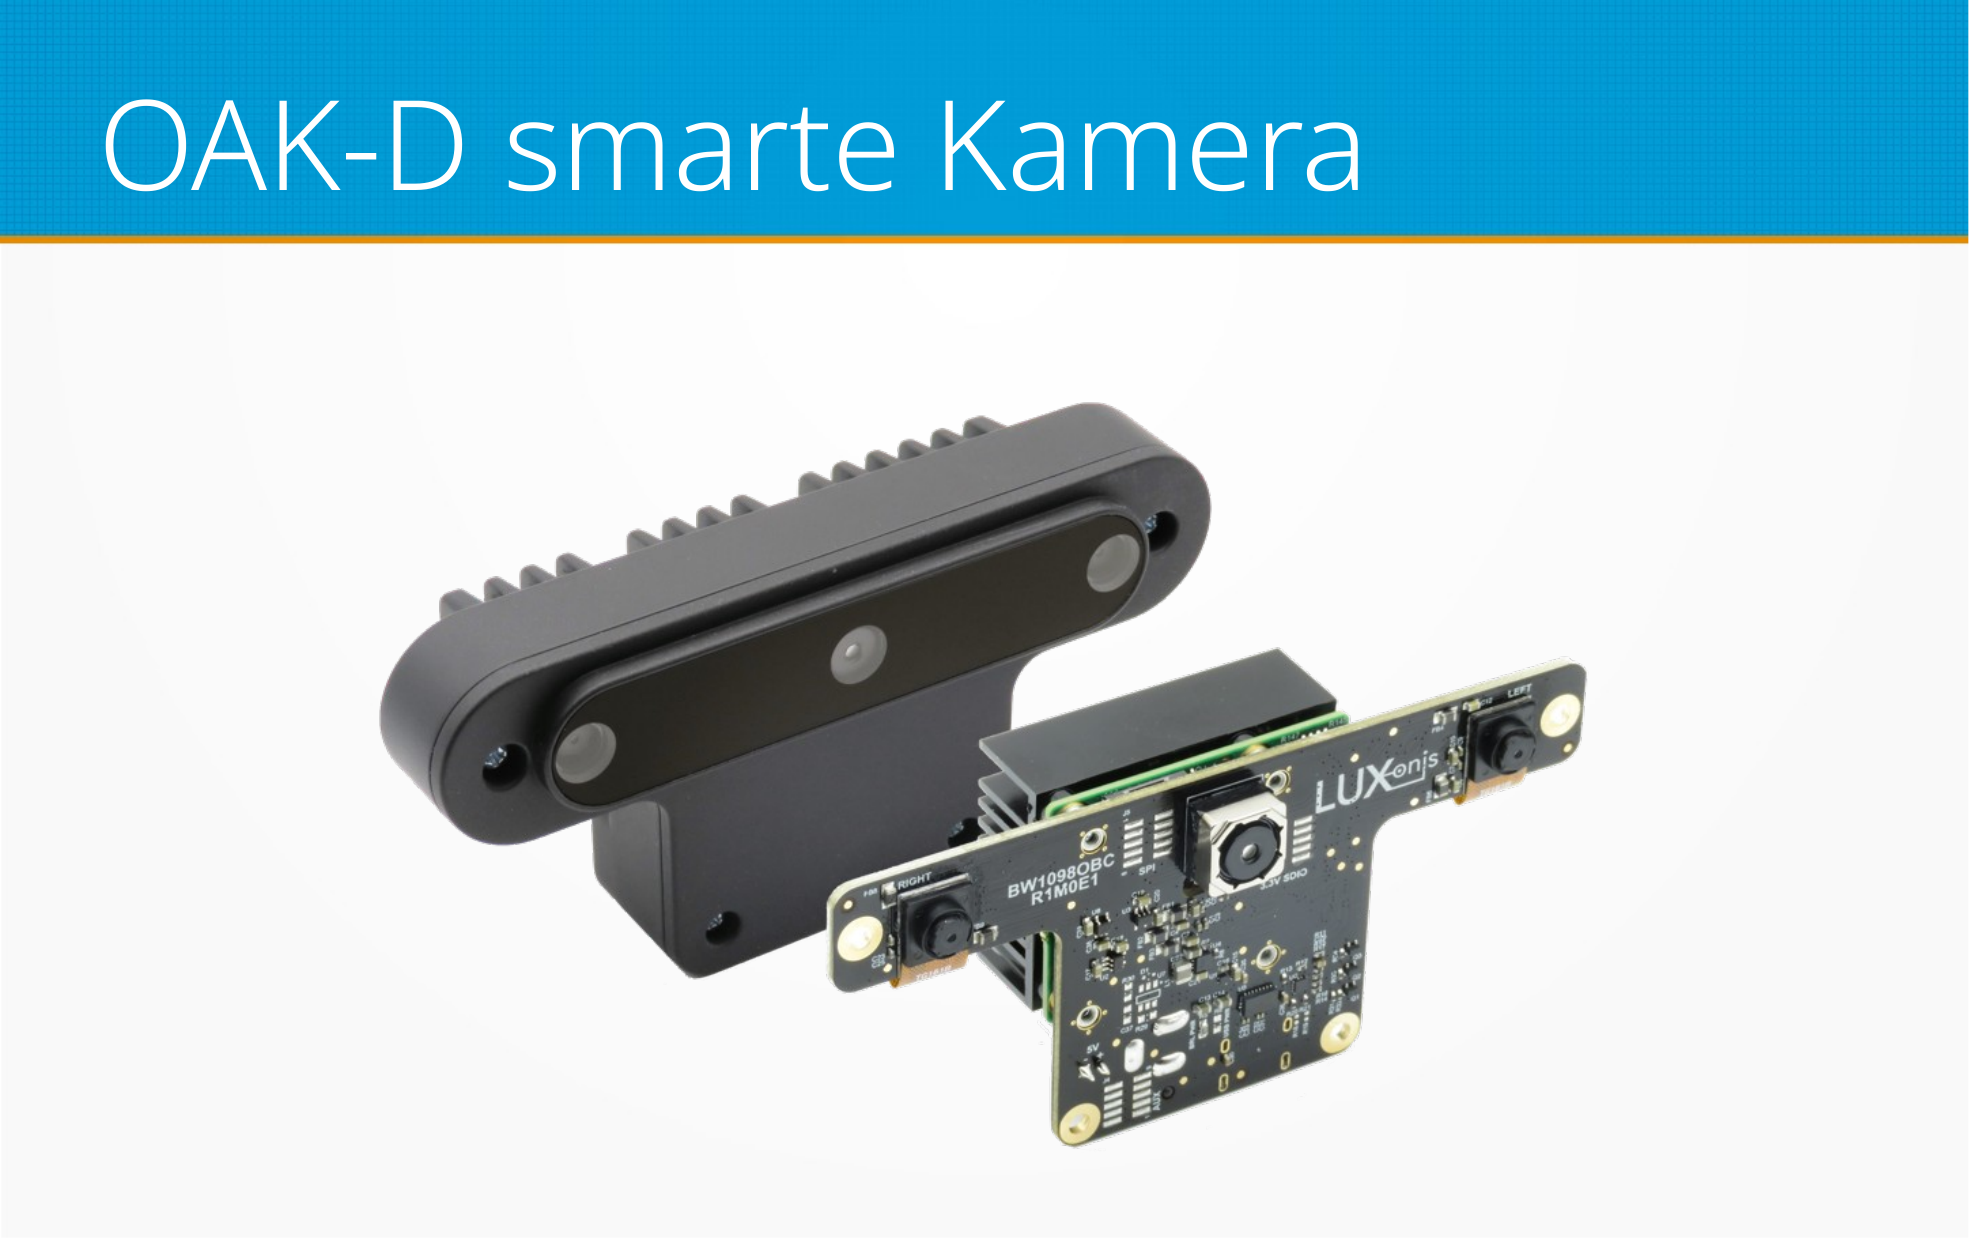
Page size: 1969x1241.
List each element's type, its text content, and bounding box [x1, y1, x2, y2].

picture [0, 233, 1969, 1241]
title OAK-D smarte Kamera [98, 19, 1870, 227]
